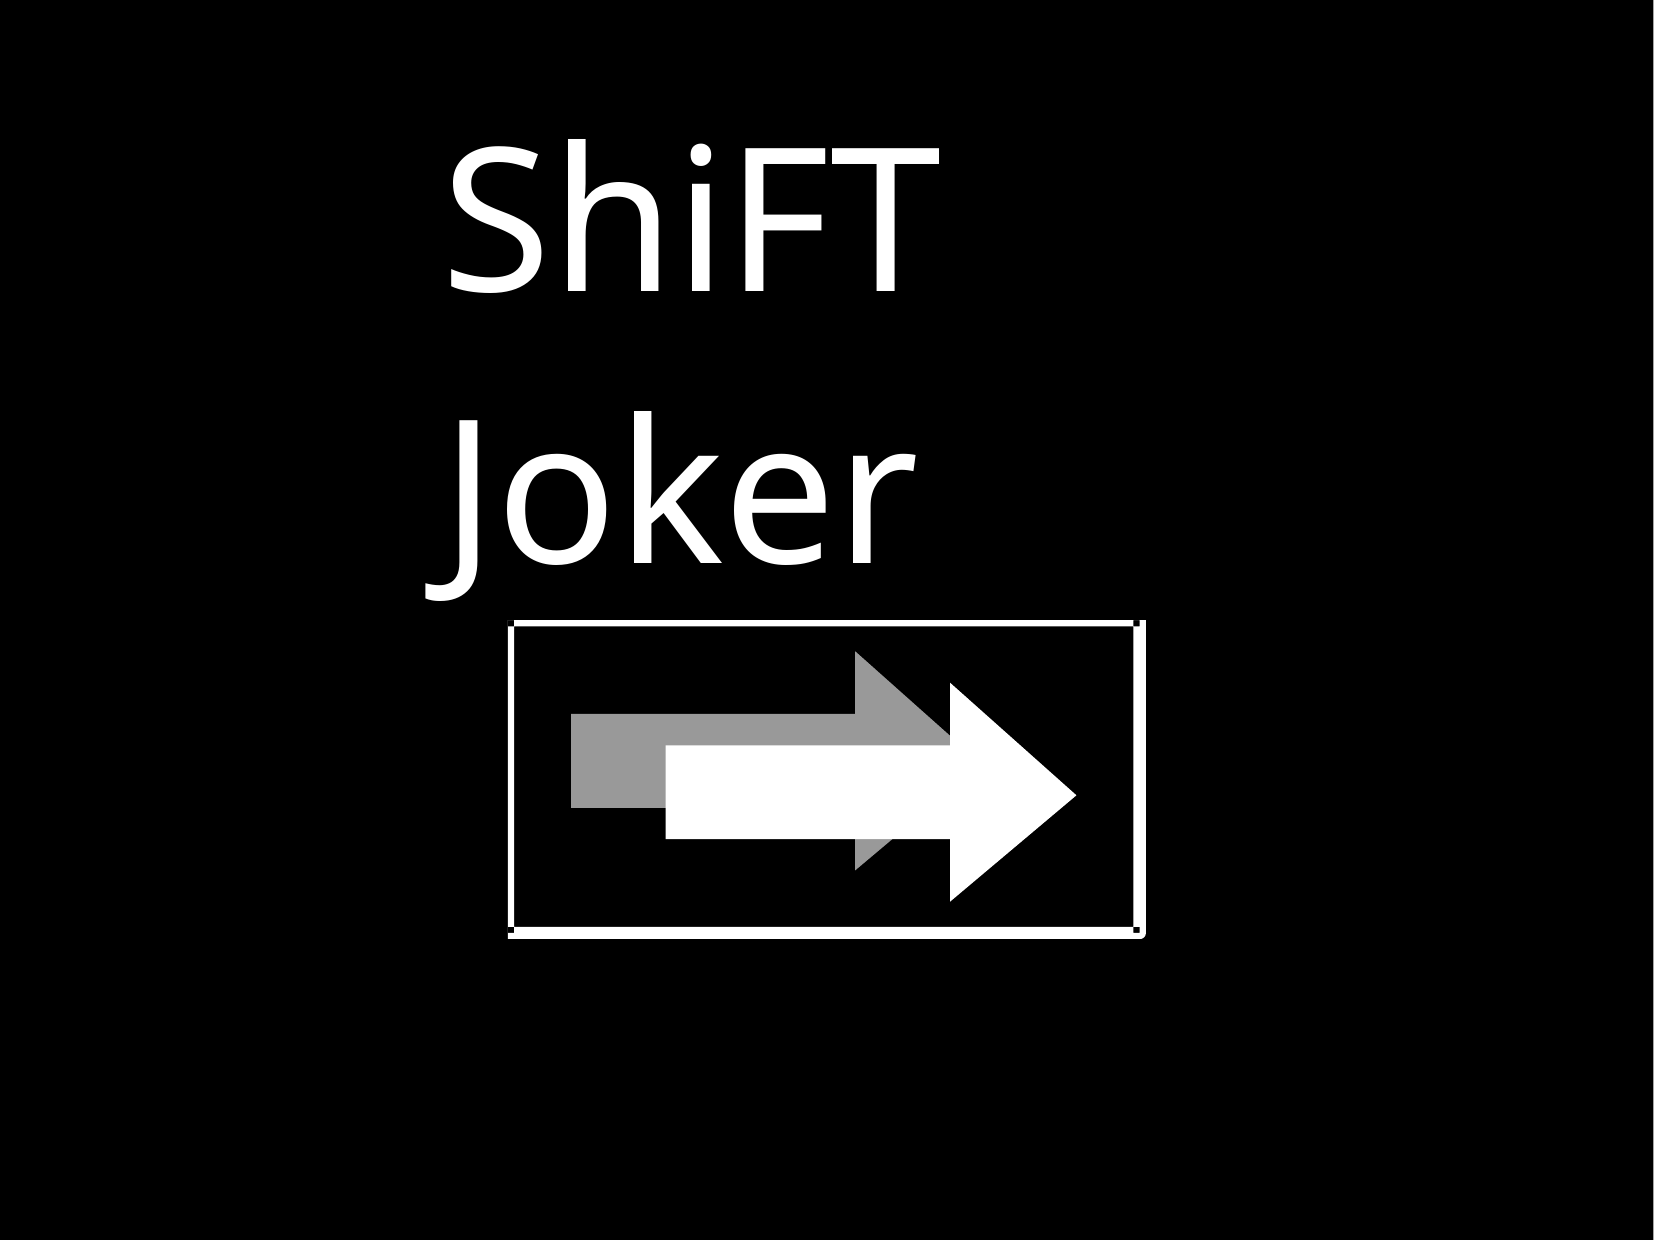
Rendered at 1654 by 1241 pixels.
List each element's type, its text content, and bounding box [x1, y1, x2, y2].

text_box ShiFT Joker [427, 69, 1181, 483]
picture [507, 620, 1146, 939]
